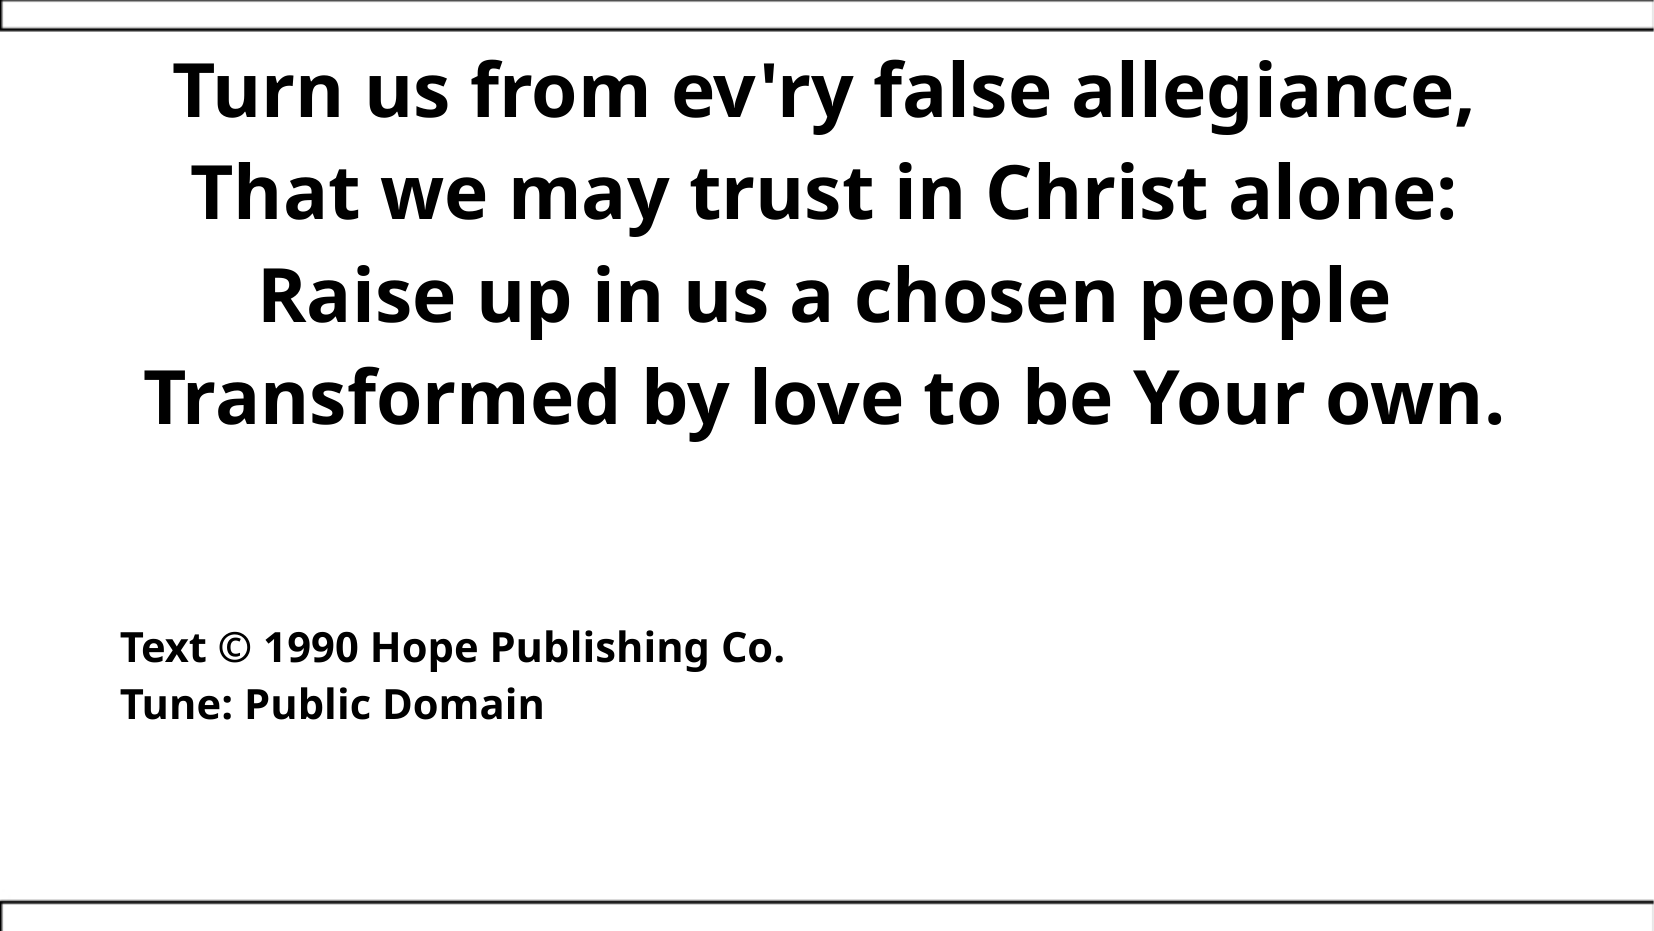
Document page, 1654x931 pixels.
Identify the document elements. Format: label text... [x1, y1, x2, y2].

picture [0, 0, 1654, 931]
text_box Turn us from ev'ry false allegiance, That we may trust in Christ alone: Raise up in us a chosen people Transformed by love to be Your own. Text © 1990 Hope Publishing Co. Tune: Public Domain [105, 30, 1546, 722]
